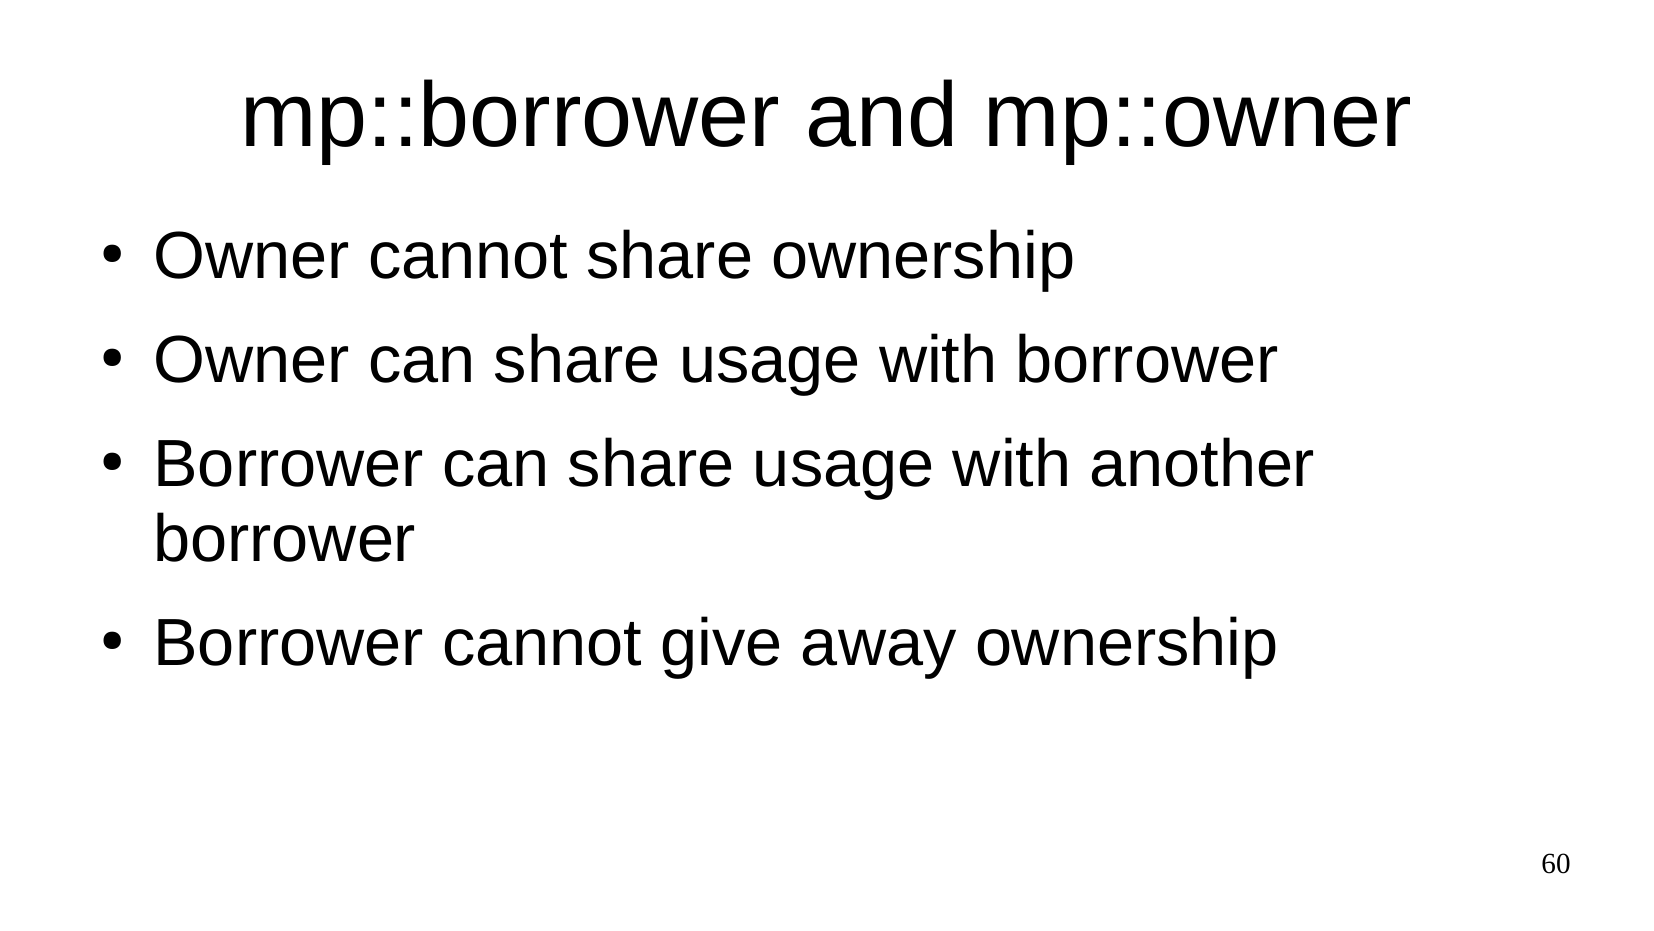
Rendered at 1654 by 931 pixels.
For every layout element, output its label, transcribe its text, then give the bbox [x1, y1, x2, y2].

list Owner cannot share ownership Owner can share usage with borrower Borrower can share usage with another borrower Borrower cannot give away ownership [82, 217, 1571, 758]
title mp::borrower and mp::owner [82, 37, 1571, 193]
